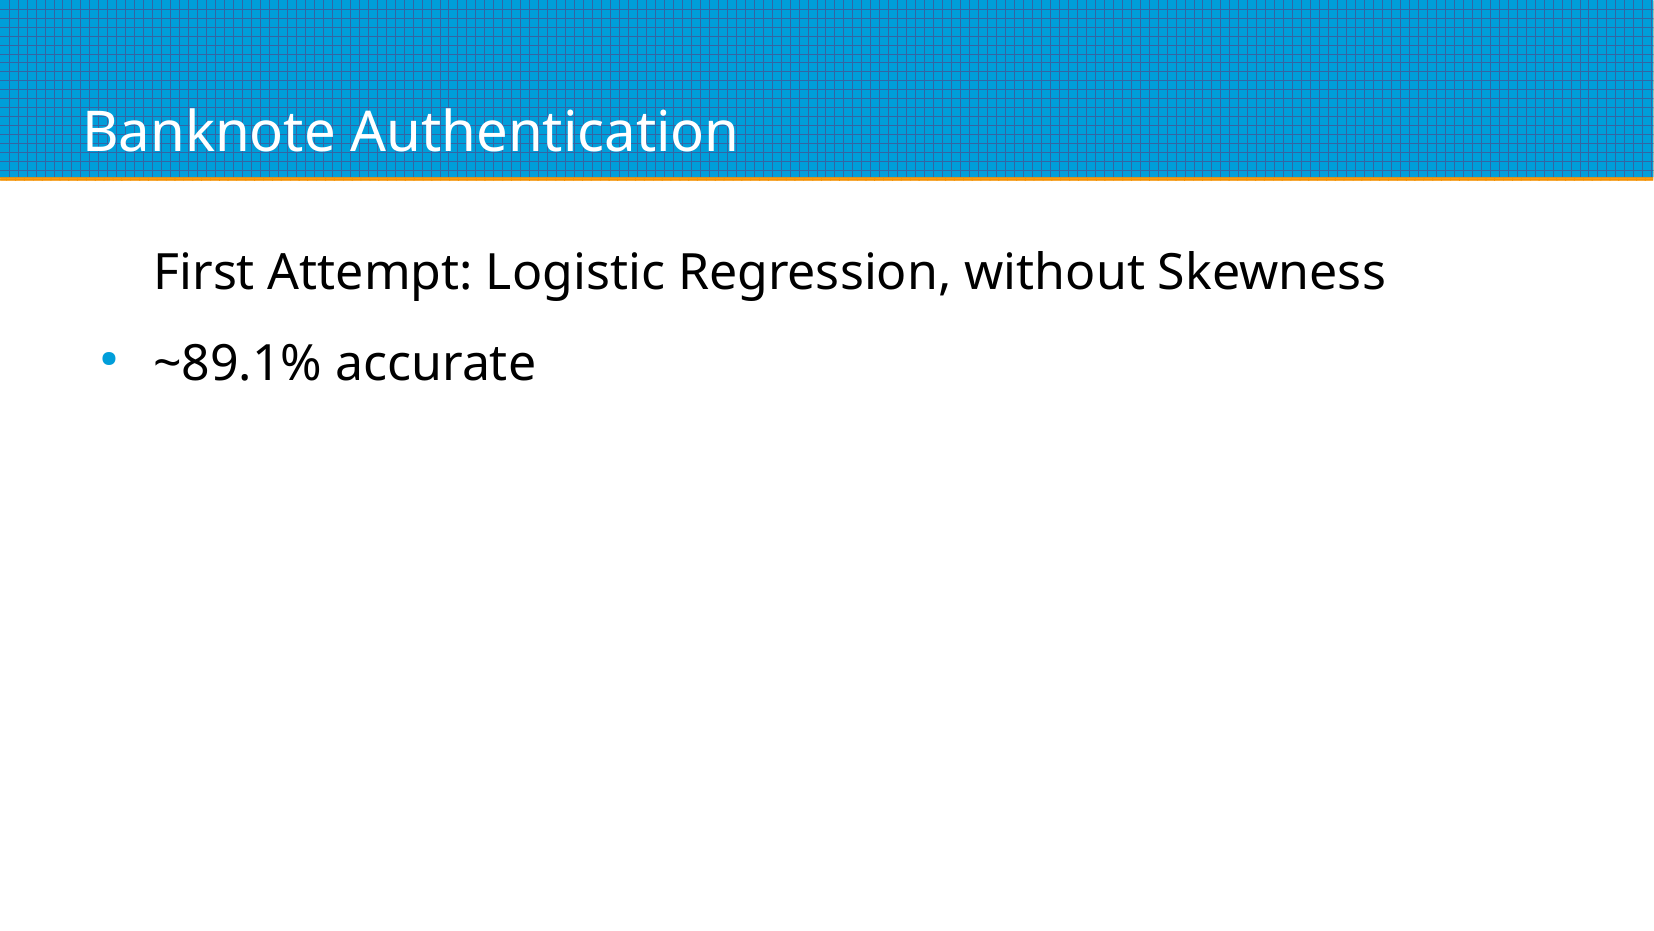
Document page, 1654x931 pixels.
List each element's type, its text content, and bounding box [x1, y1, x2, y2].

list First Attempt: Logistic Regression, without Skewness ~89.1% accurate [82, 236, 1563, 811]
title Banknote Authentication [82, 14, 1571, 171]
